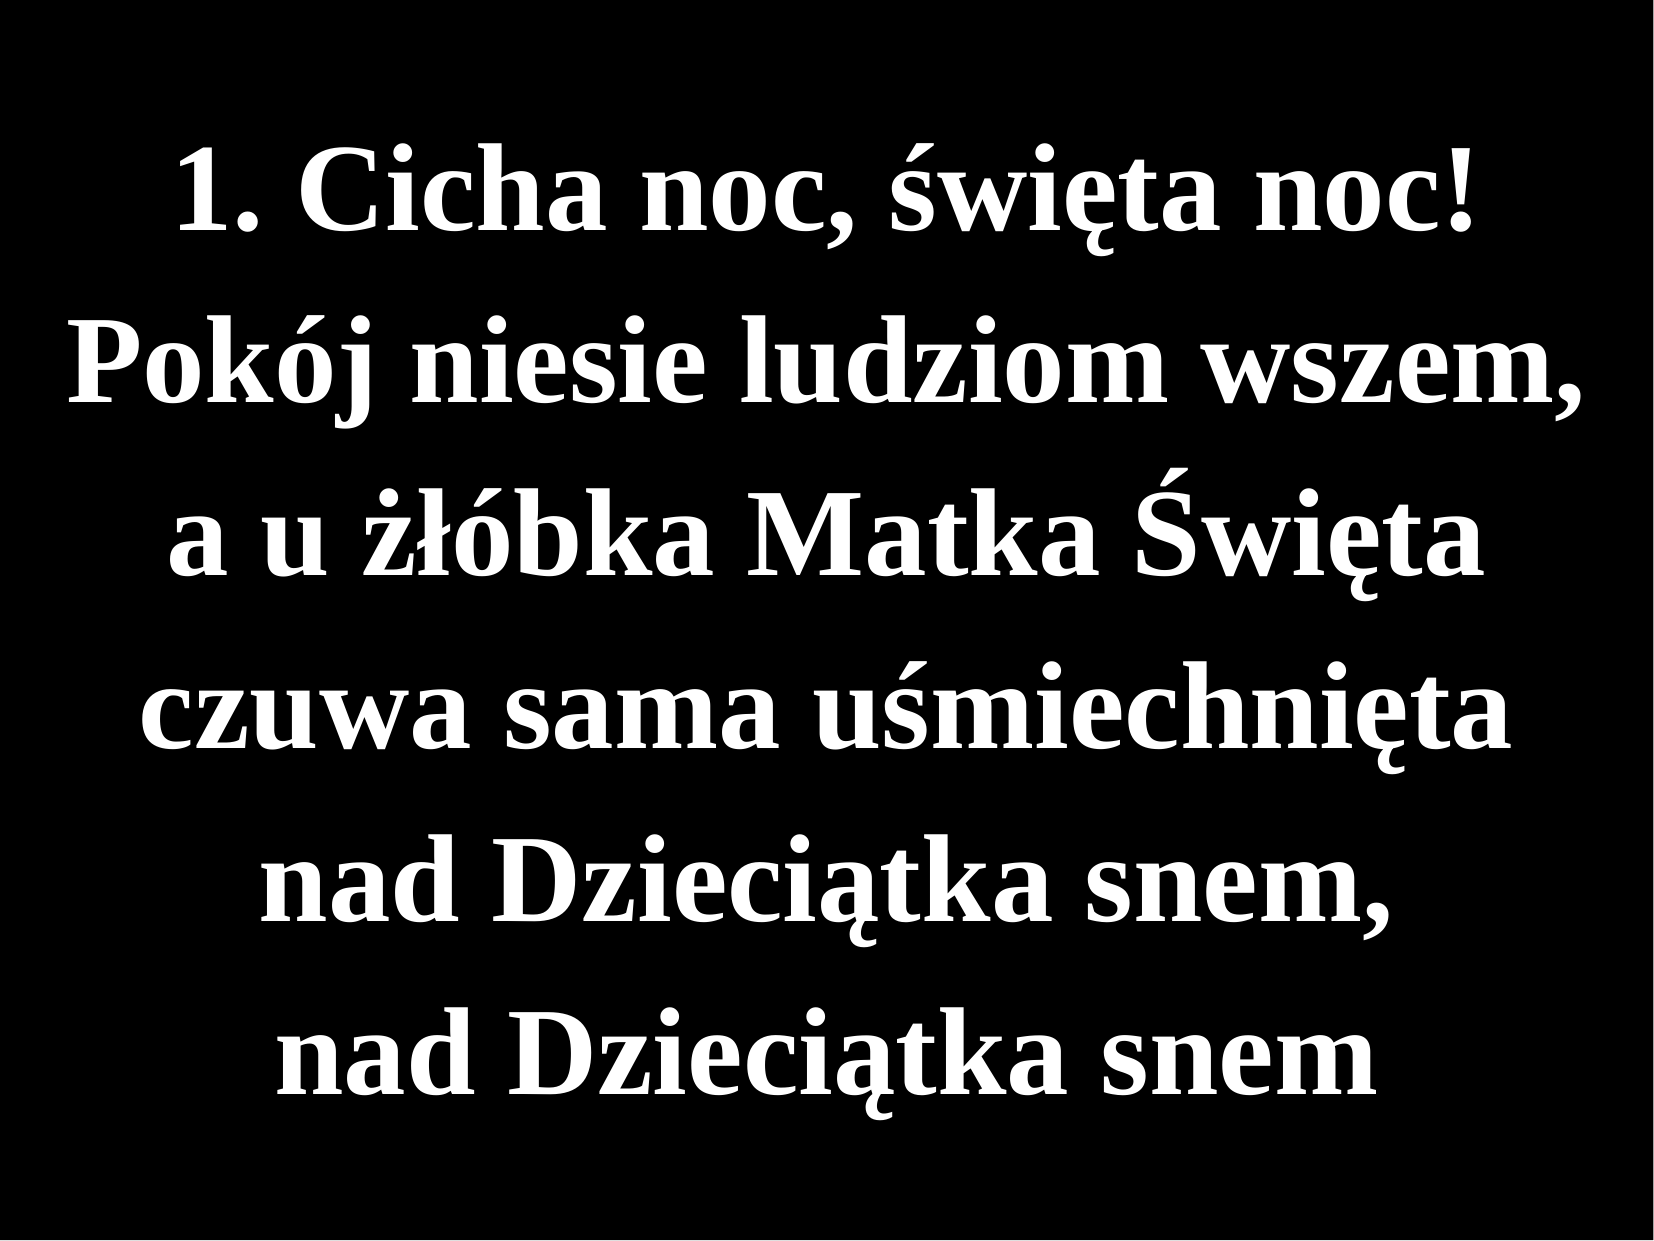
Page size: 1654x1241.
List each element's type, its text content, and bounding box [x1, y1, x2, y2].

title 1. Cicha noc, święta noc! ppp Pokój niesie ludziom wszem, ppp a u żłóbka Matka Święta ppp czuwa sama uśmiechnięta ppp nad Dzieciątka snem, ppp nad Dzieciątka snem [0, 0, 1654, 1241]
